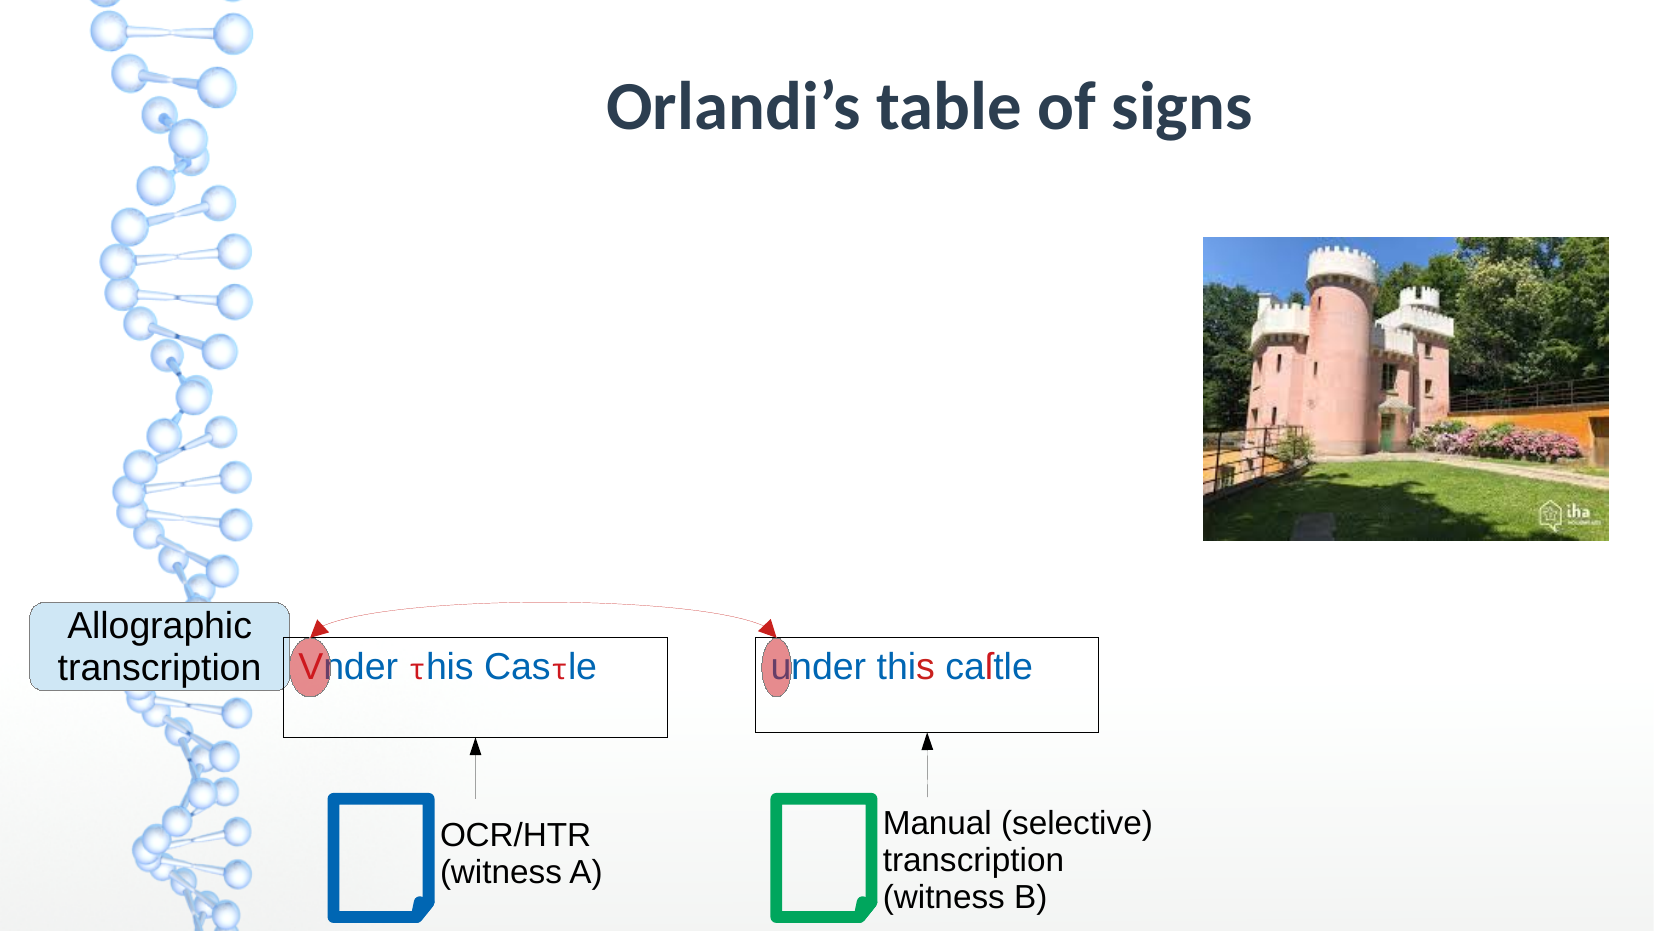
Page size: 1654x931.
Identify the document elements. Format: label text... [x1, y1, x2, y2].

text_box [761, 637, 792, 697]
text_box OCR/HTR (witness A) [435, 809, 618, 898]
title Orlandi’s table of signs [265, 35, 1595, 189]
text_box under this caſtle [755, 637, 1099, 733]
text_box [289, 637, 331, 697]
picture [0, 0, 1654, 931]
text_box Manual (selective) transcription (witness B) [868, 797, 1169, 924]
text_box Allographic transcription [29, 602, 290, 691]
text_box Vnder τhis Casτle [283, 637, 668, 738]
